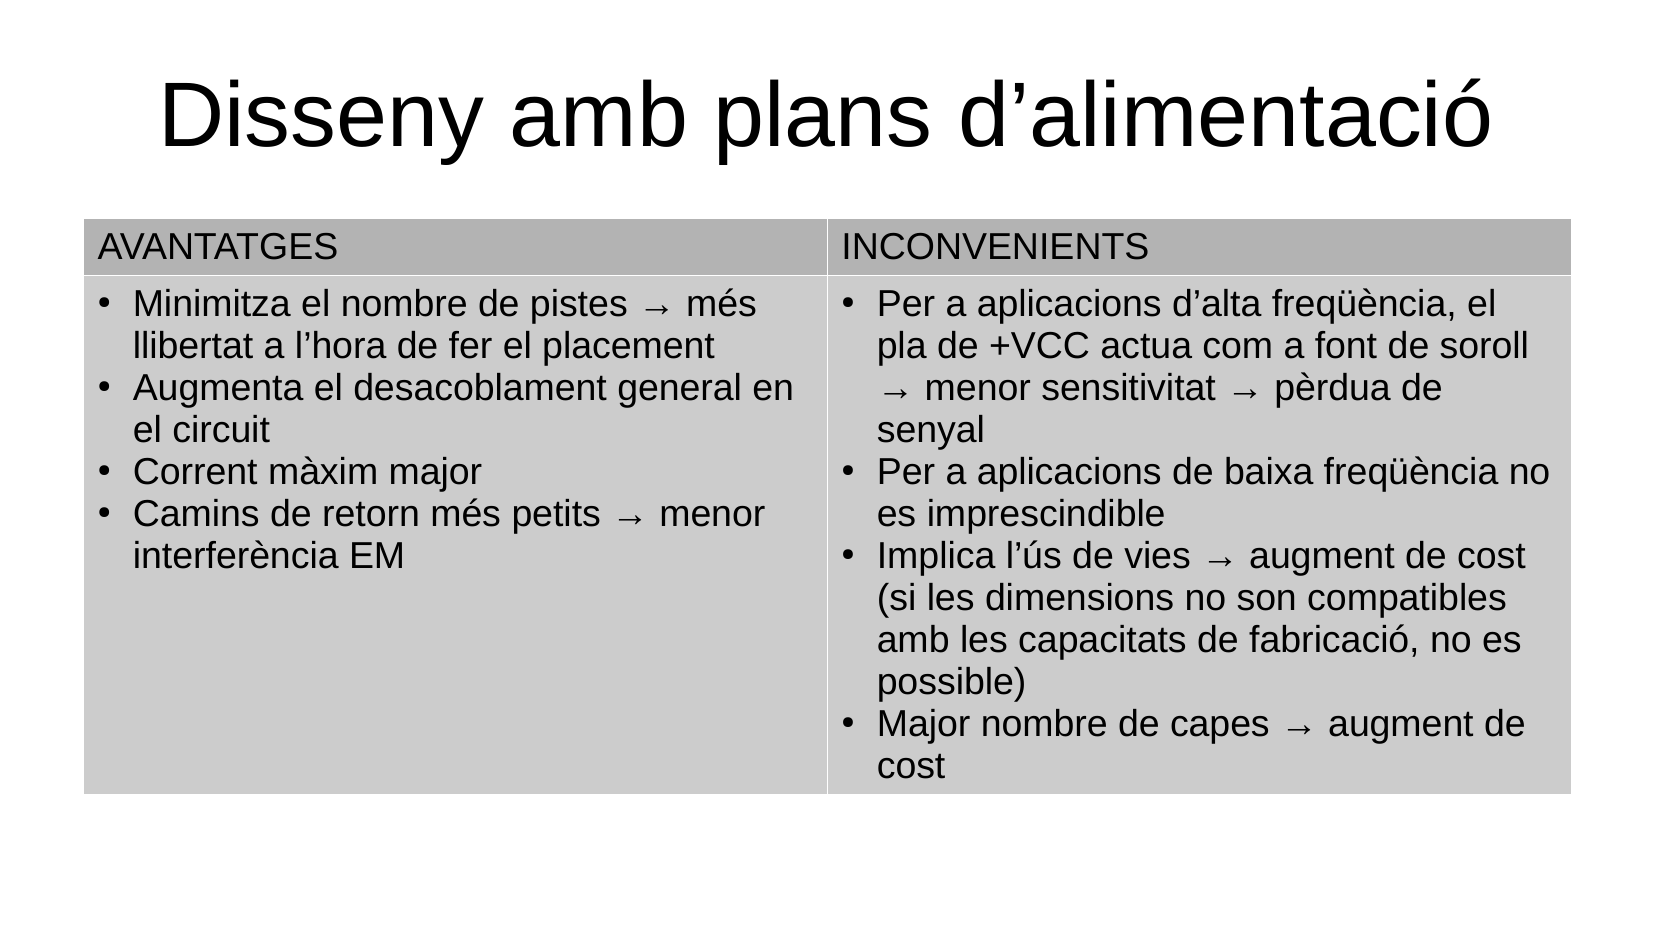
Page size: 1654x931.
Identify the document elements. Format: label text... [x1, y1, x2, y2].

table_header AVANTATGES [84, 219, 827, 275]
table_cell Minimitza el nombre de pistes → més llibertat a l’hora de fer el placement Augmenta el desacoblament general en el circuit Corrent màxim major Camins de retorn més petits → menor interferència EM [84, 276, 827, 794]
title Disseny amb plans d’alimentació [82, 37, 1571, 193]
table_header INCONVENIENTS [828, 219, 1571, 275]
table_cell Per a aplicacions d’alta freqüència, el pla de +VCC actua com a font de soroll → menor sensitivitat → pèrdua de senyal Per a aplicacions de baixa freqüència no es imprescindible Implica l’ús de vies → augment de cost (si les dimensions no son compatibles amb les capacitats de fabricació, no es possible) Major nombre de capes → augment de cost [828, 276, 1571, 794]
